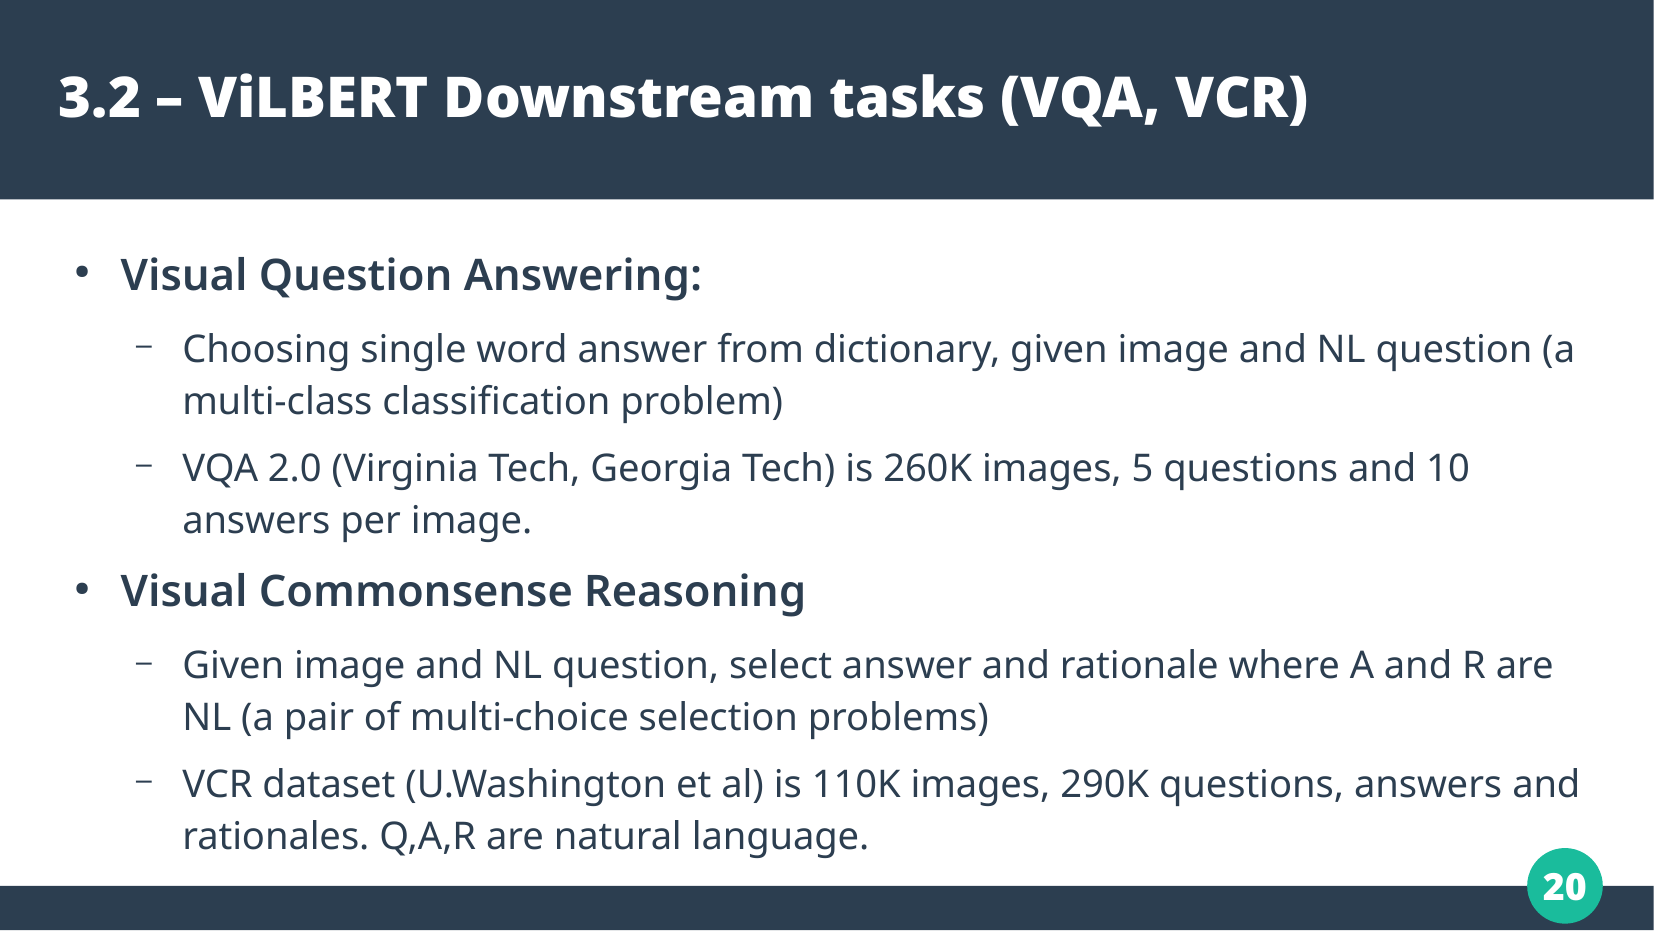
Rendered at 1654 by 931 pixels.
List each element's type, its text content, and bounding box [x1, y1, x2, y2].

list Visual Question Answering: Choosing single word answer from dictionary, given image and NL question (a multi-class classification problem) VQA 2.0 (Virginia Tech, Georgia Tech) is 260K images, 5 questions and 10 answers per image. Visual Commonsense Reasoning Given image and NL question, select answer and rationale where A and R are NL (a pair of multi-choice selection problems) VCR dataset (U.Washington et al) is 110K images, 290K questions, answers and rationales. Q,A,R are natural language. [59, 243, 1595, 864]
title 3.2 – ViLBERT Downstream tasks (VQA, VCR) [59, 37, 1595, 155]
